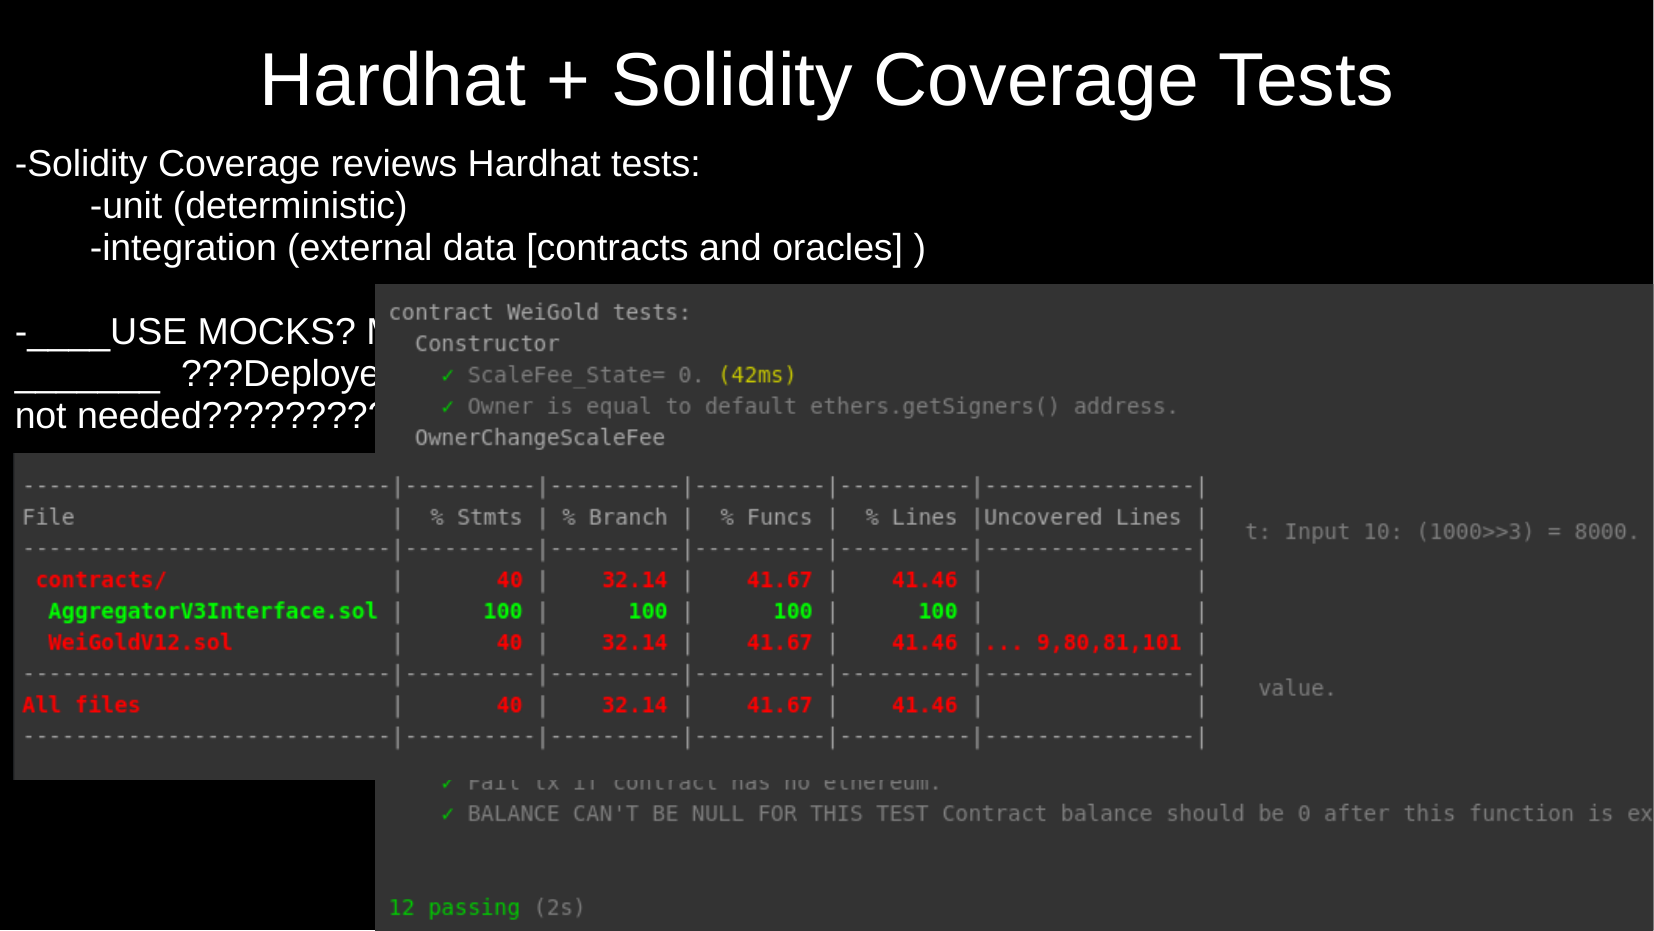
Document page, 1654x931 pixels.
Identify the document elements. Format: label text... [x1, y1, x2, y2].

text_box Hardhat + Solidity Coverage Tests [0, 30, 1654, 135]
text_box -Solidity Coverage reviews Hardhat tests: -unit (deterministic) -integration (external data [contracts and oracles] ) -____USE MOCKS? MIGHT BE SIMPLER THAN FORKING RINKEBY TO HARDHAT.??? _______ ???Deployed to Rinkeby network with Chainlink pricefeeds. Therefore, mock contracts not needed????????? [0, 135, 1654, 444]
picture [13, 284, 1654, 931]
